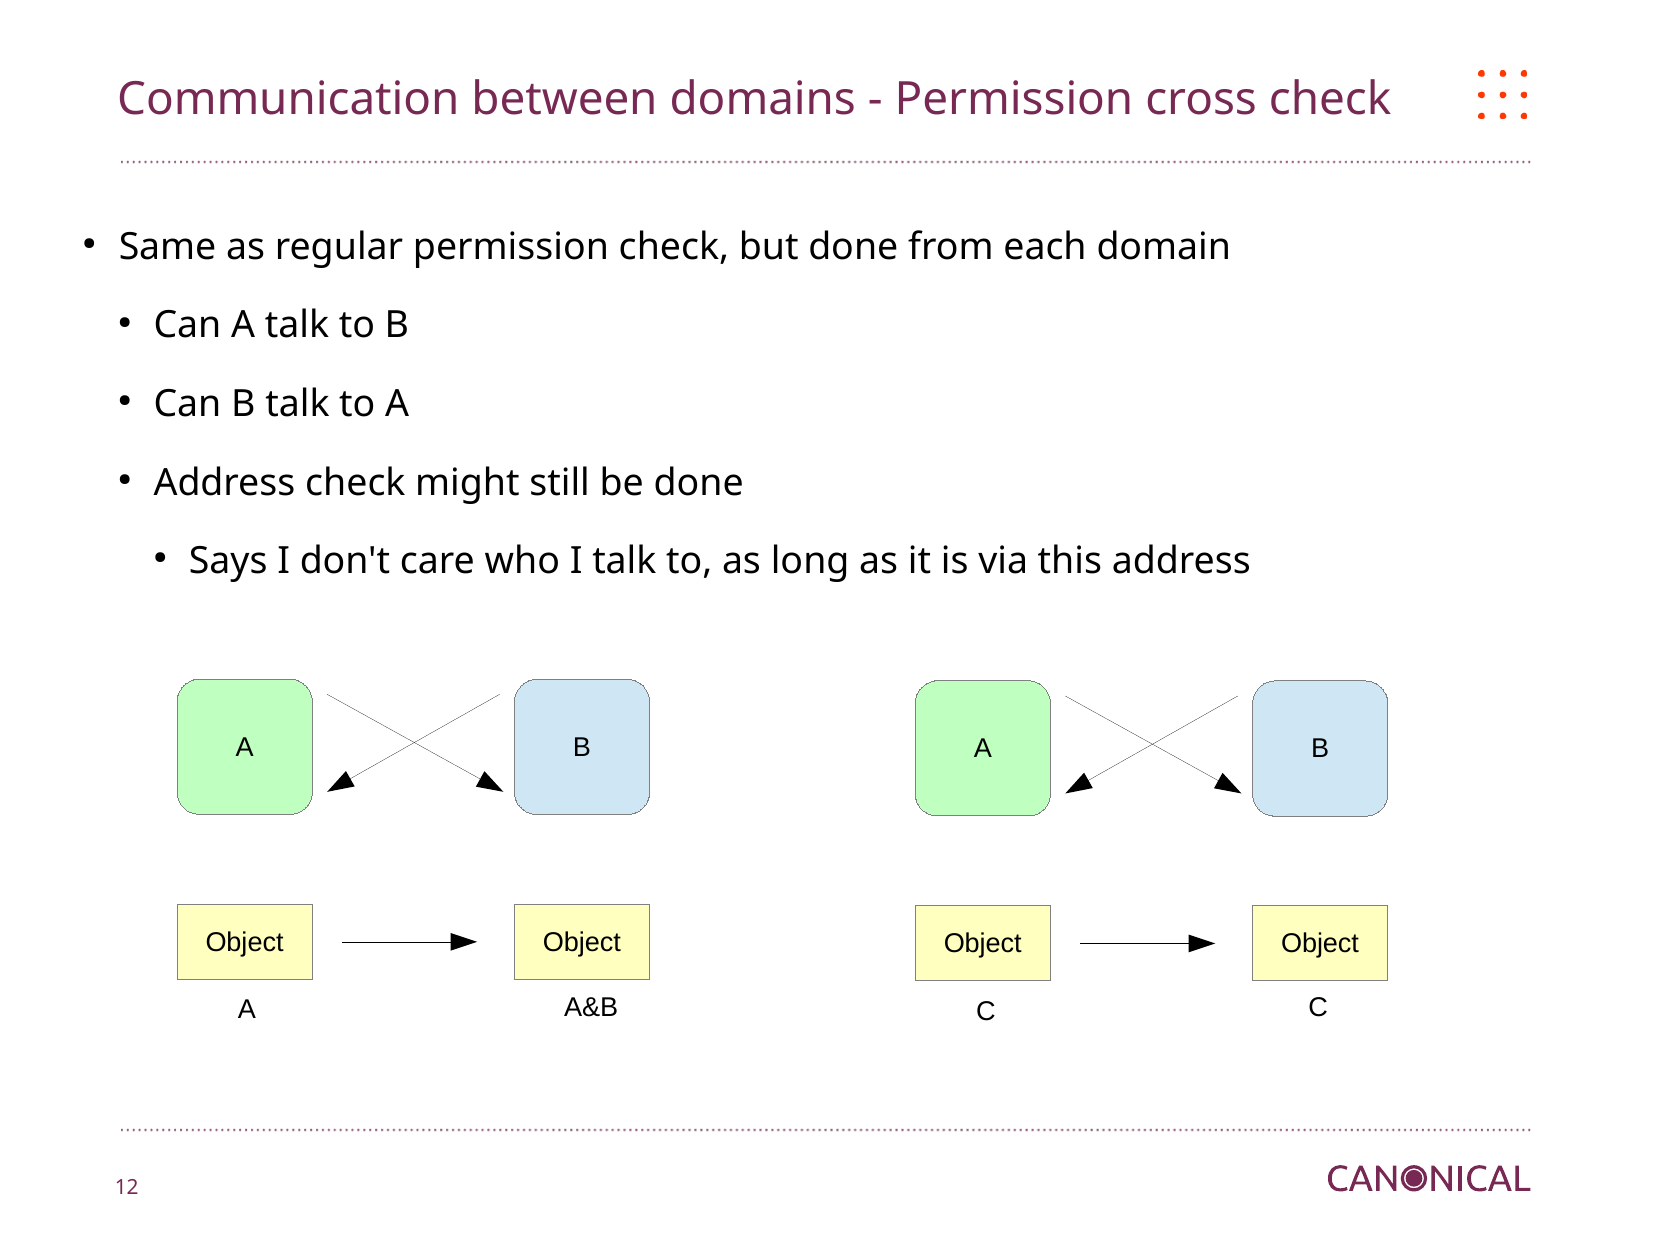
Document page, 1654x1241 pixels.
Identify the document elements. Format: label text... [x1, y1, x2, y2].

text_box A&B [549, 984, 634, 1030]
text_box A [177, 679, 313, 815]
text_box B [1252, 680, 1388, 817]
text_box Object [1252, 905, 1388, 981]
text_box Object [177, 904, 313, 980]
text_box C [1293, 984, 1343, 1030]
title Communication between domains - Permission cross check [117, 71, 1447, 123]
list Same as regular permission check, but done from each domain Can A talk to B Can B talk to A Address check might still be done Says I don't care who I talk to, as long as it is via this address [82, 206, 1571, 1123]
picture [111, 159, 1533, 166]
picture [1478, 70, 1527, 119]
picture [111, 1127, 1533, 1134]
text_box A [223, 986, 271, 1032]
text_box Object [915, 905, 1051, 981]
text_box B [514, 679, 650, 815]
text_box A [915, 680, 1051, 816]
text_box C [961, 988, 1011, 1034]
text_box Object [514, 904, 650, 980]
